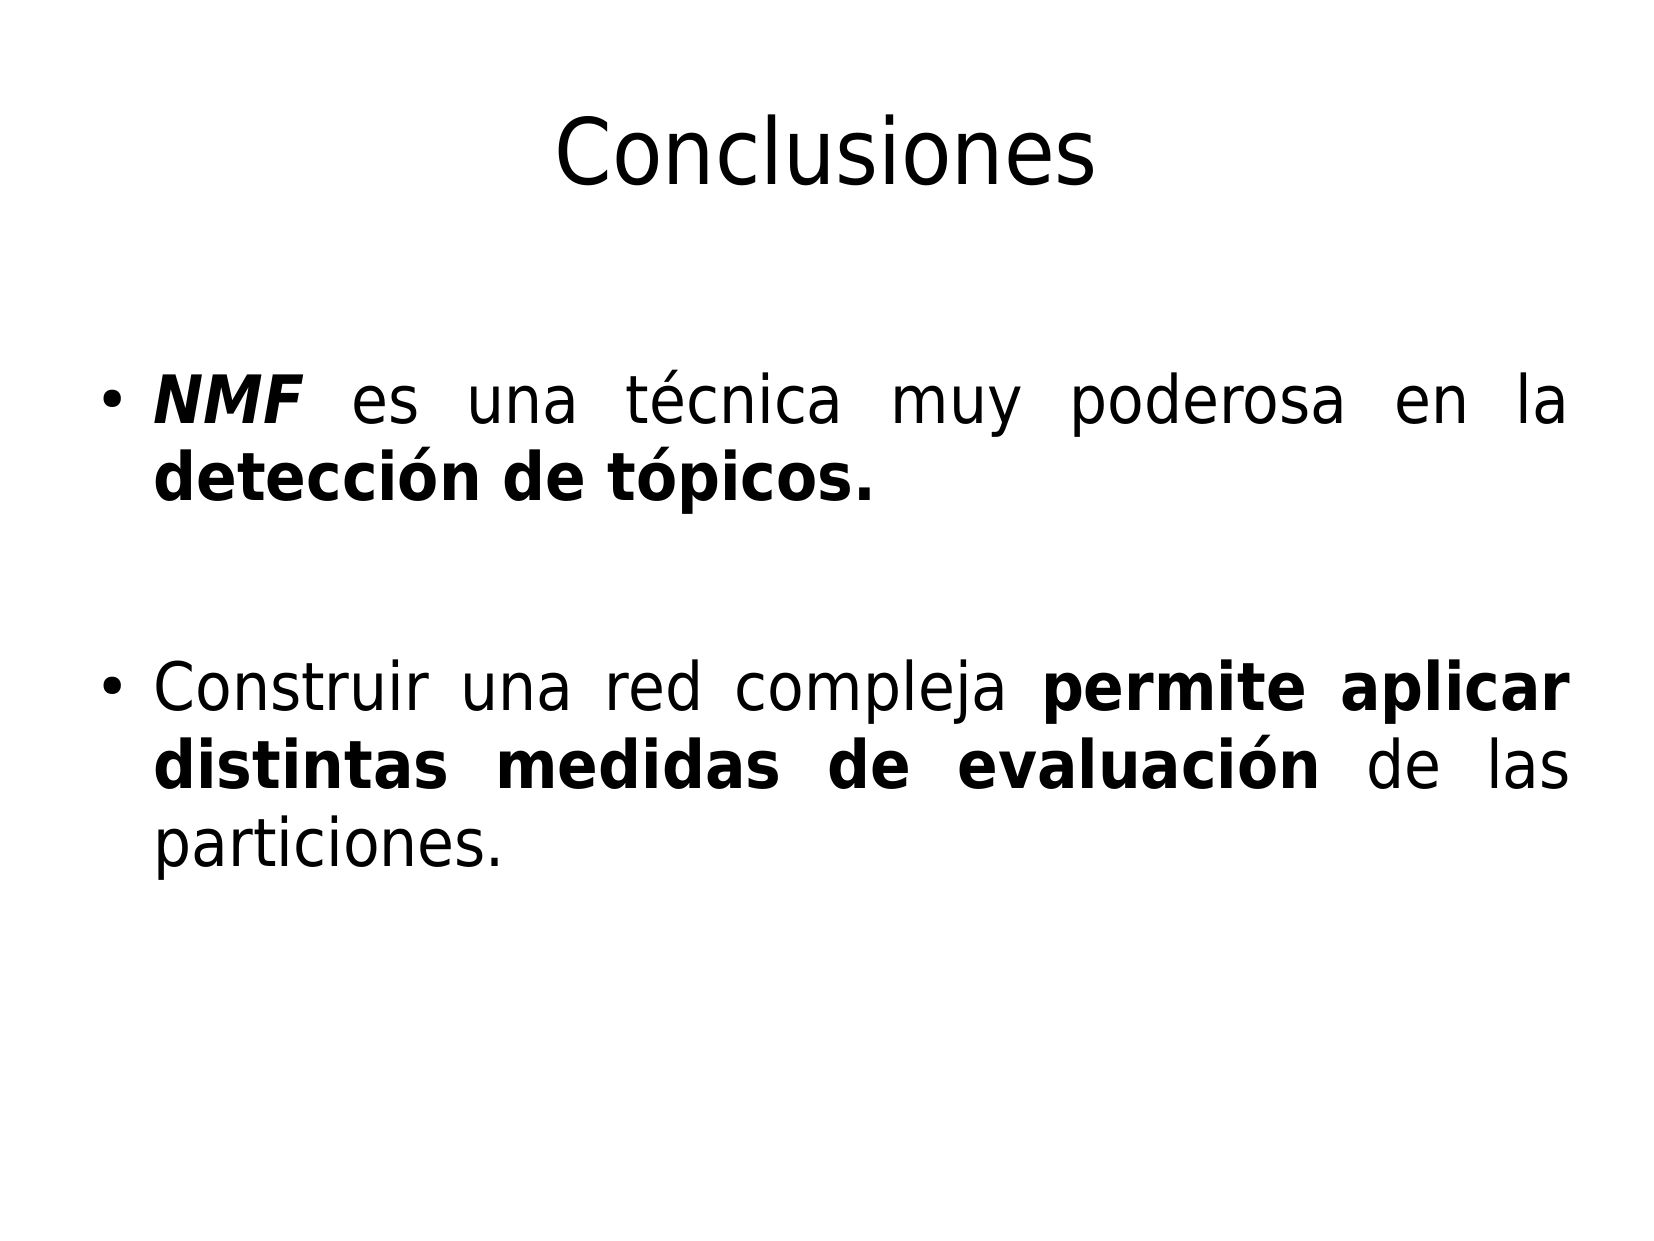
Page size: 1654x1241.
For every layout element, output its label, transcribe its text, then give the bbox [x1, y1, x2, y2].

list NMF es una técnica muy poderosa en la detección de tópicos. Construir una red compleja permite aplicar distintas medidas de evaluación de las particiones. [82, 361, 1571, 1158]
title Conclusiones [82, 49, 1571, 257]
